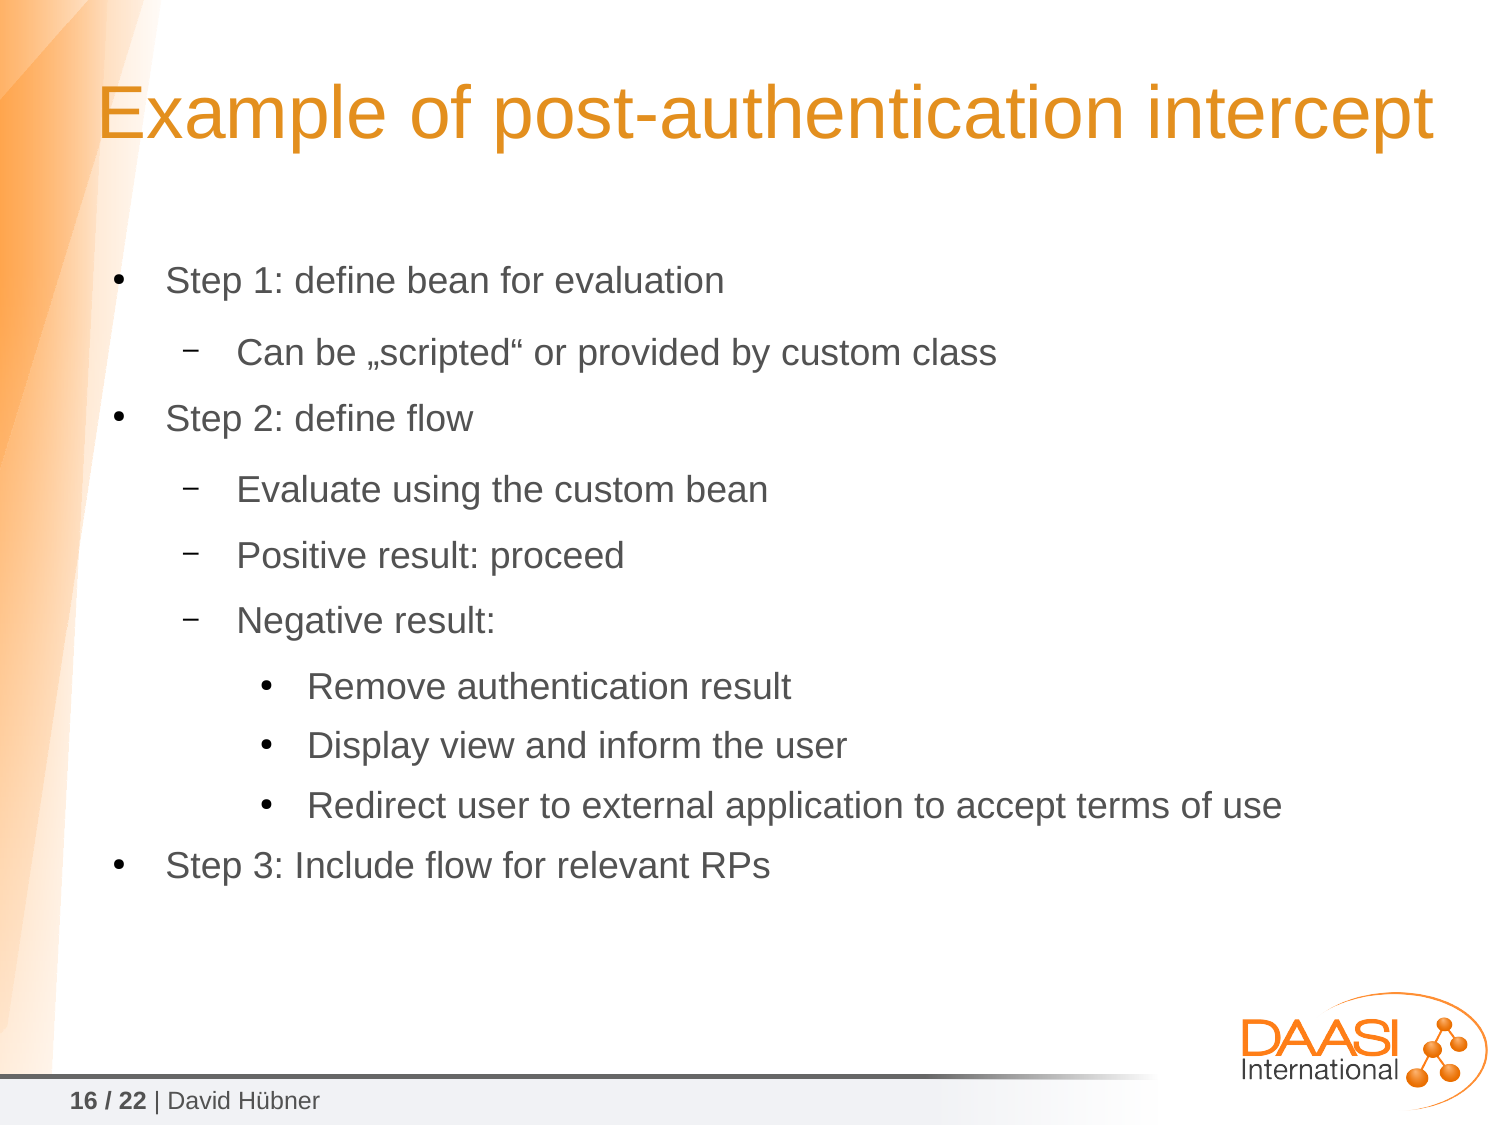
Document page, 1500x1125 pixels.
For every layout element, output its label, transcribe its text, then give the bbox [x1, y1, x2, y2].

title Example of post-authentication intercept [91, 48, 1441, 178]
picture [1240, 992, 1500, 1111]
list Step 1: define bean for evaluation Can be „scripted“ or provided by custom class Step 2: define flow Evaluate using the custom bean Positive result: proceed Negative result: Remove authentication result Display view and inform the user Redirect user to external application to accept terms of use Step 3: Include flow for relevant RPs [94, 259, 1371, 913]
